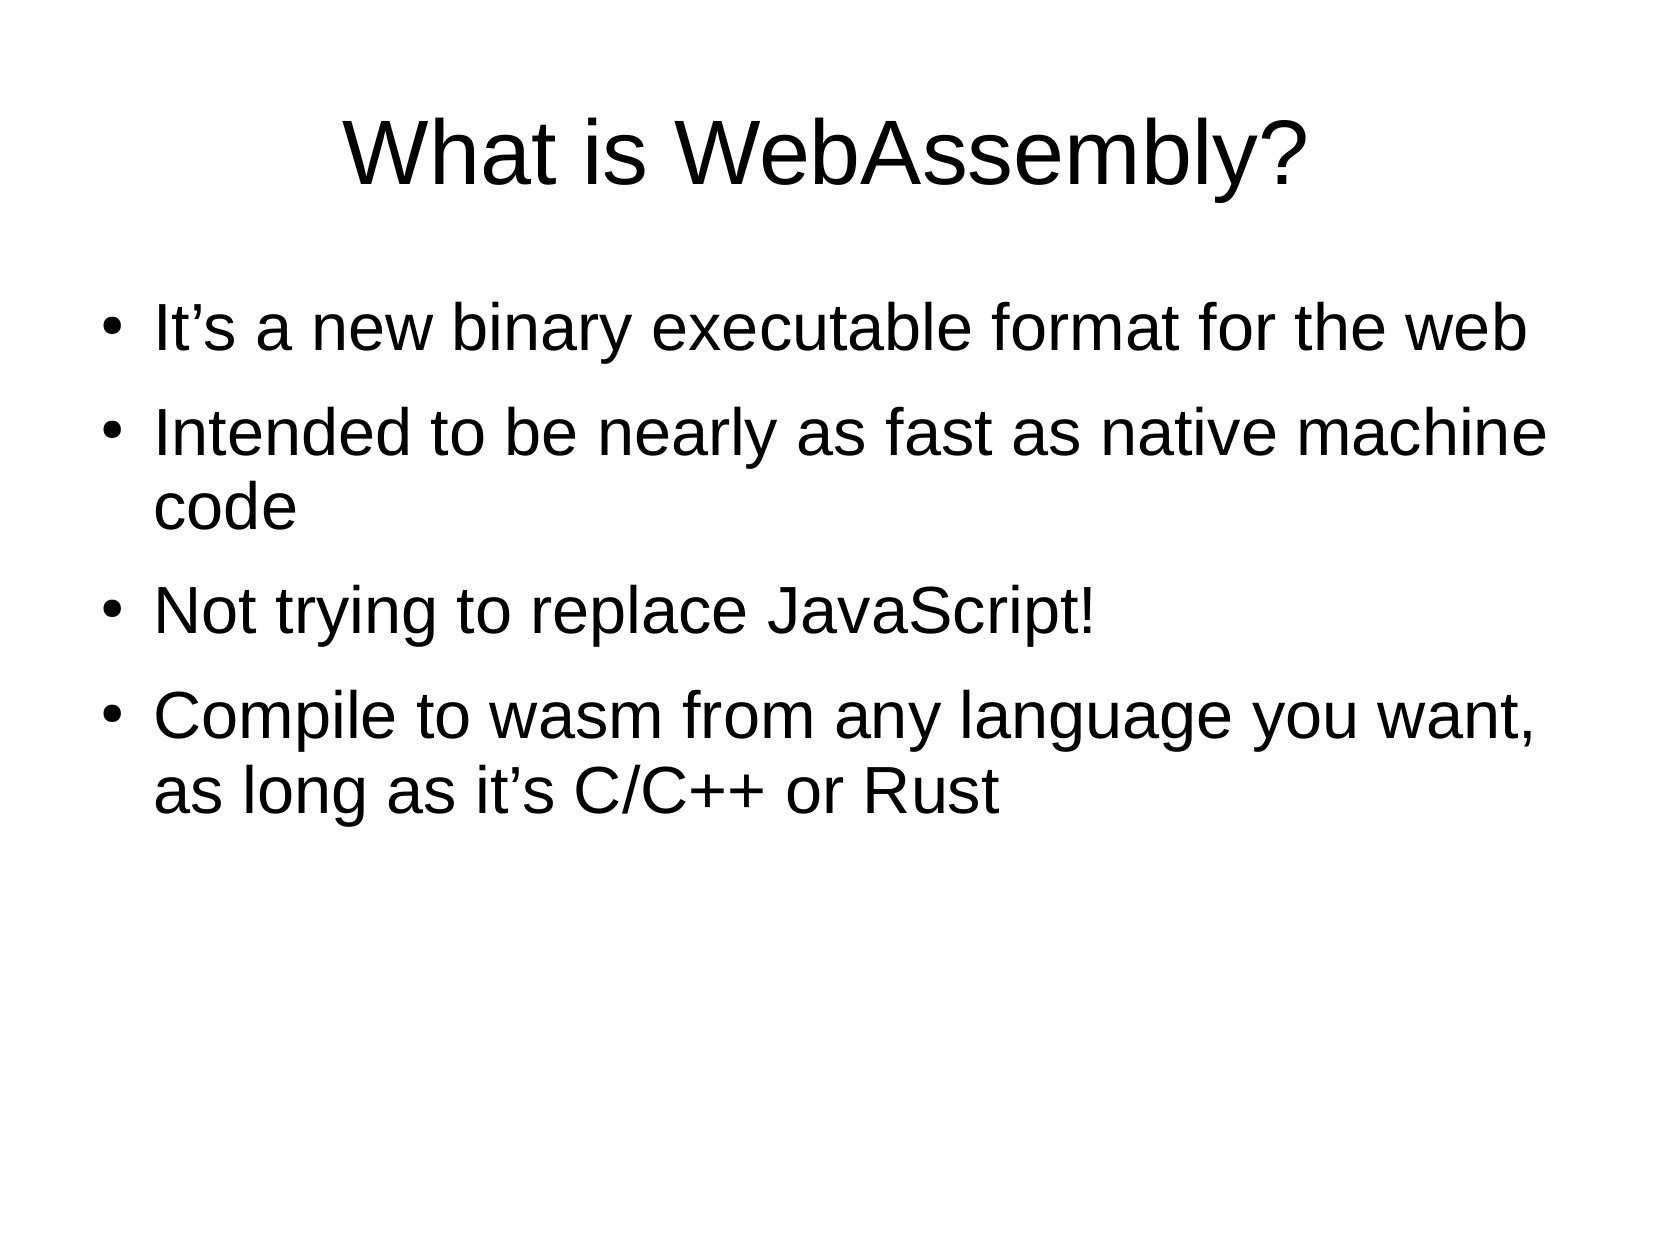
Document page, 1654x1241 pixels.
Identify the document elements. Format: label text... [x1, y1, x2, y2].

list It’s a new binary executable format for the web Intended to be nearly as fast as native machine code Not trying to replace JavaScript! Compile to wasm from any language you want, as long as it’s C/C++ or Rust [82, 290, 1571, 1010]
title What is WebAssembly? [82, 49, 1571, 257]
